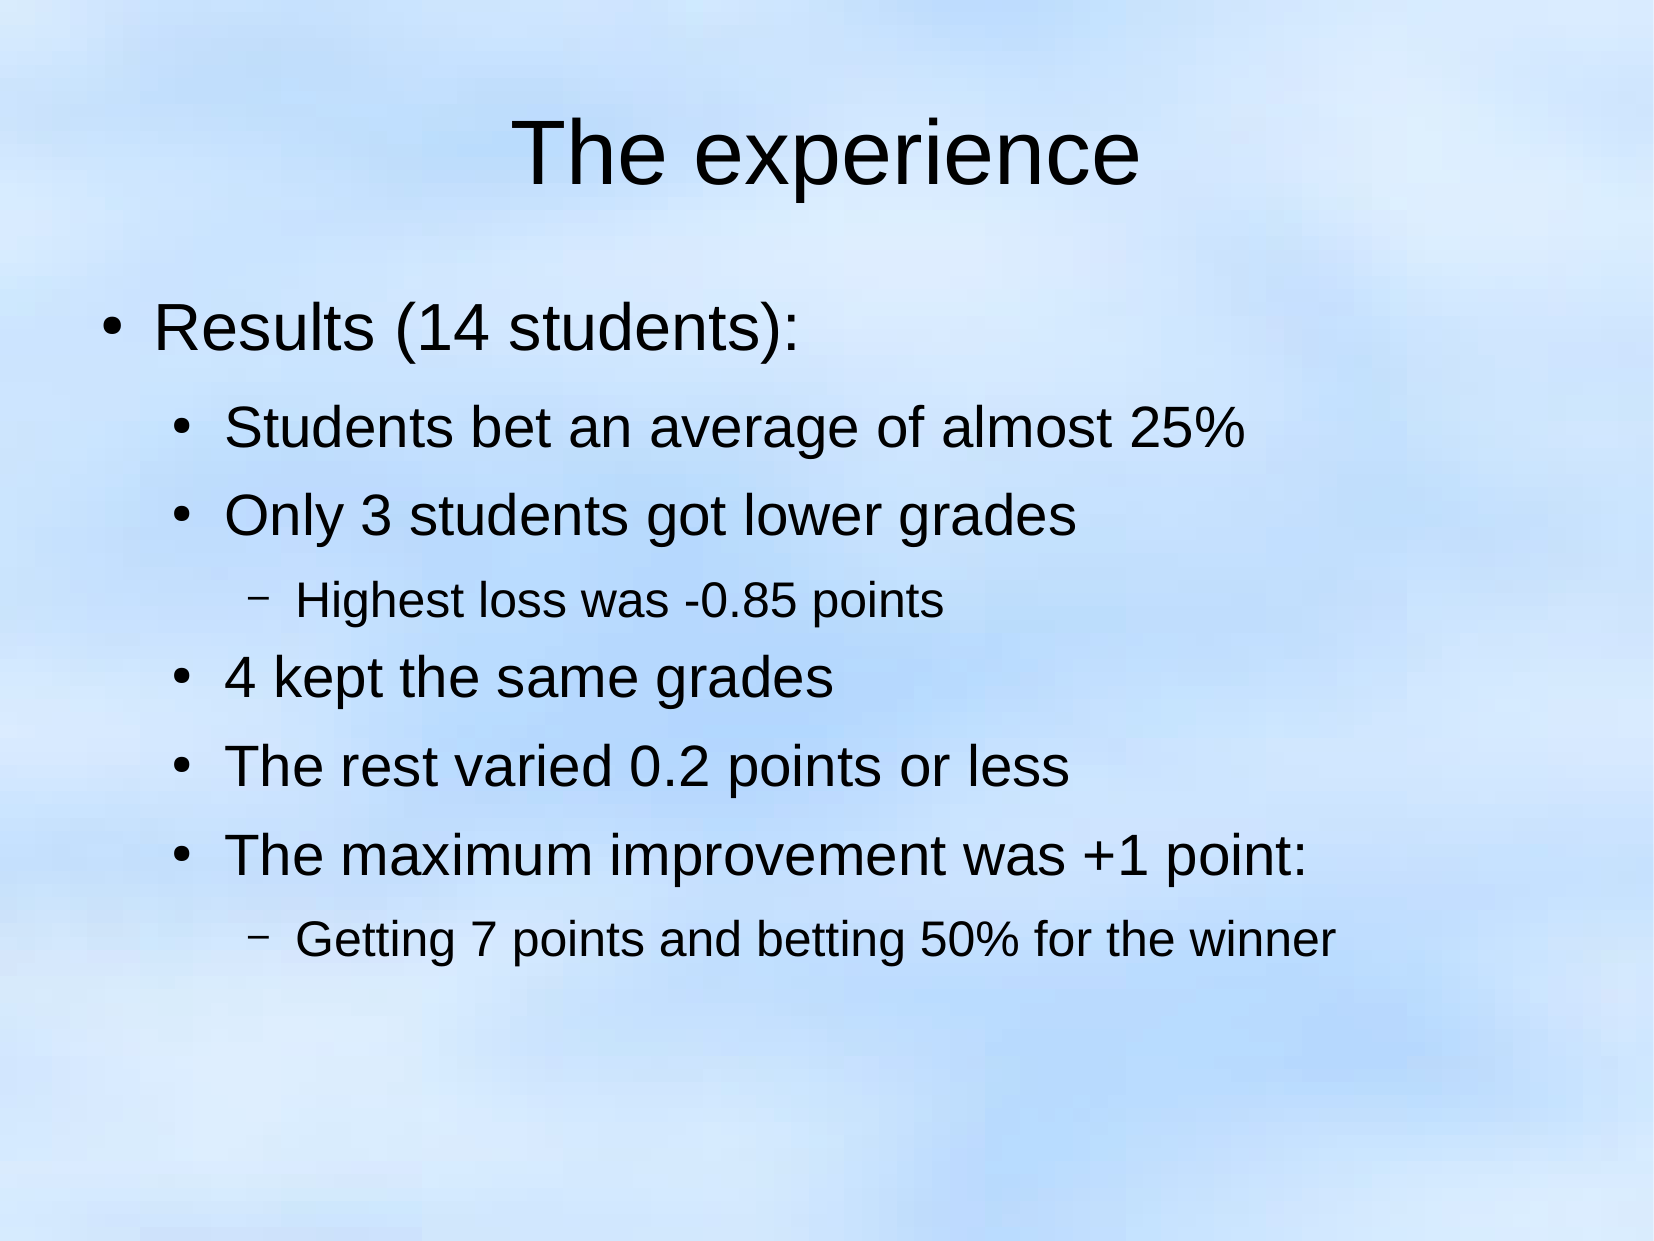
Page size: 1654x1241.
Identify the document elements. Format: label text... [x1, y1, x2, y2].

title The experience [82, 56, 1571, 250]
picture [0, 0, 1654, 1241]
list Results (14 students): Students bet an average of almost 25% Only 3 students got lower grades Highest loss was -0.85 points 4 kept the same grades The rest varied 0.2 points or less The maximum improvement was +1 point: Getting 7 points and betting 50% for the winner [82, 290, 1571, 1109]
